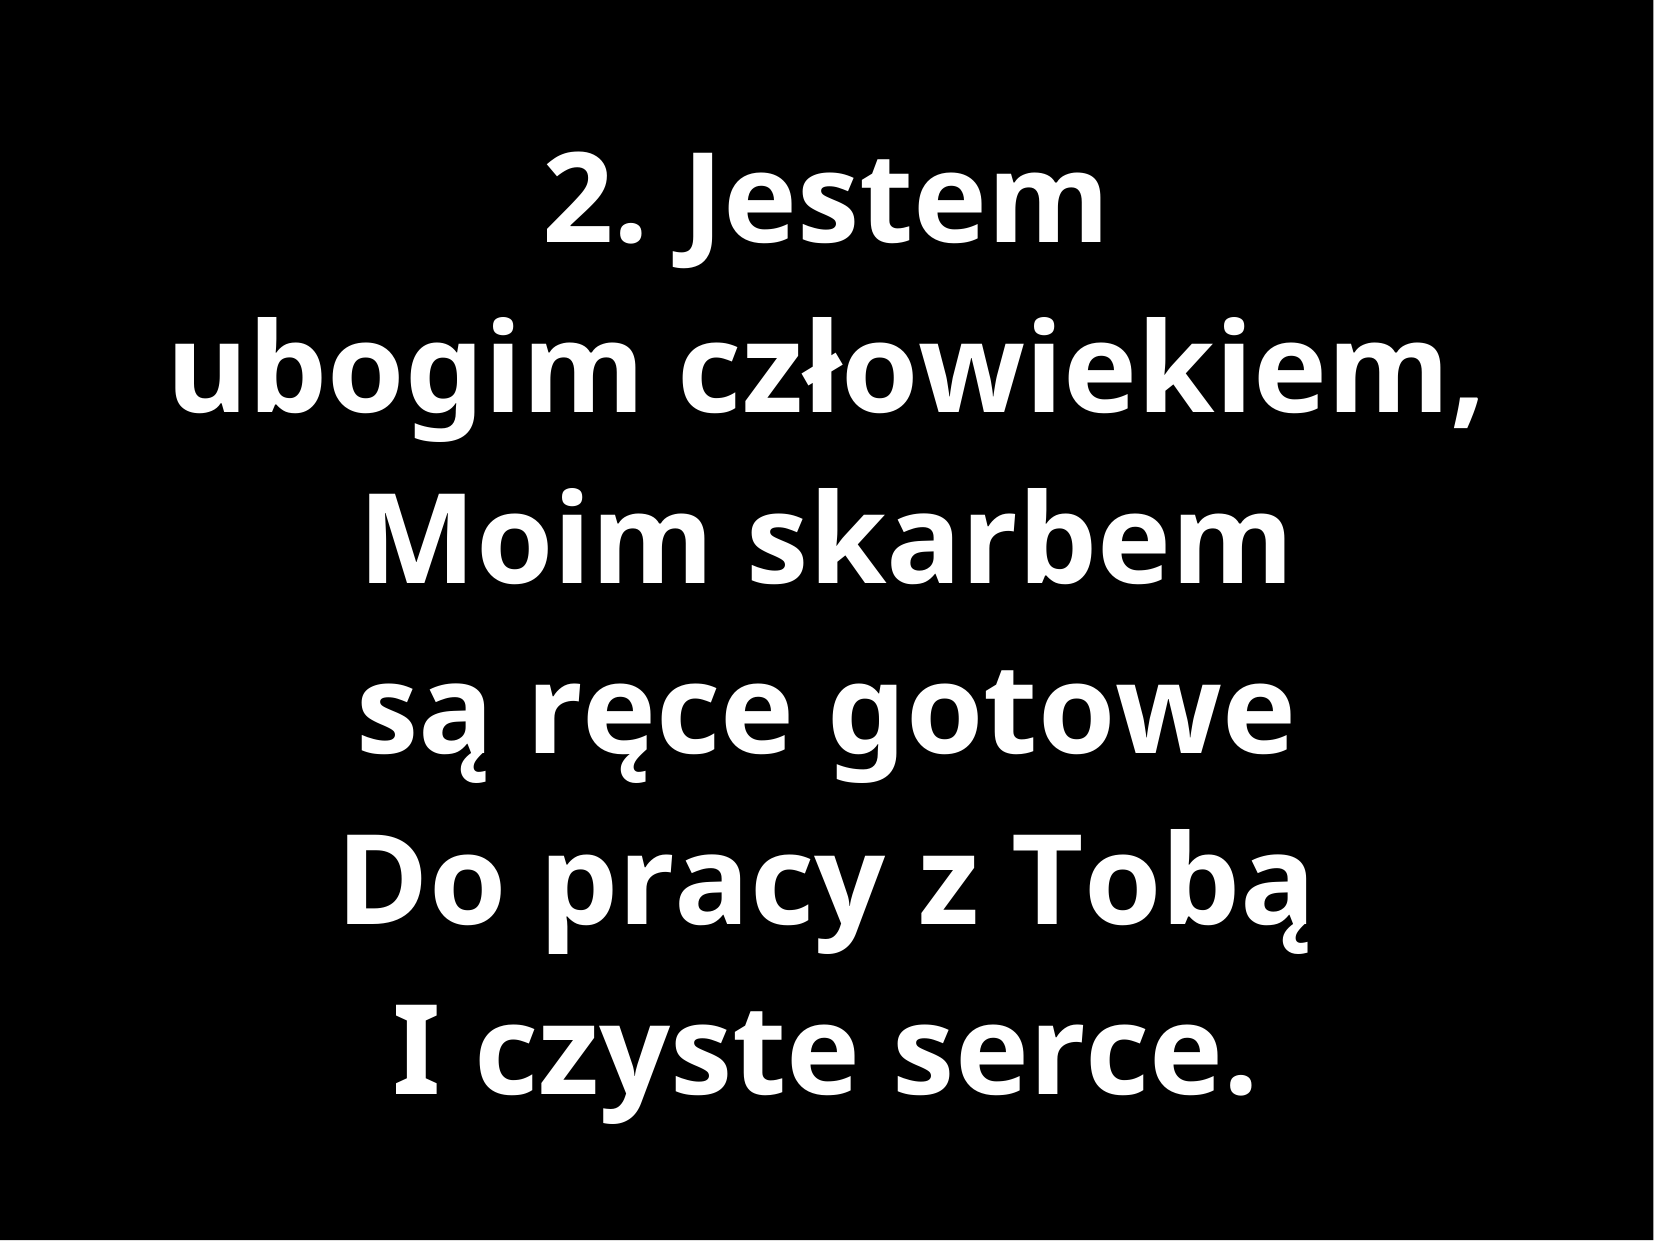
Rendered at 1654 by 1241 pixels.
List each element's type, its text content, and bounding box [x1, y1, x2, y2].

title 2. Jestem ubogim człowiekiem, Moim skarbem są ręce gotowe Do pracy z Tobą I czyste serce. [0, 0, 1654, 1241]
